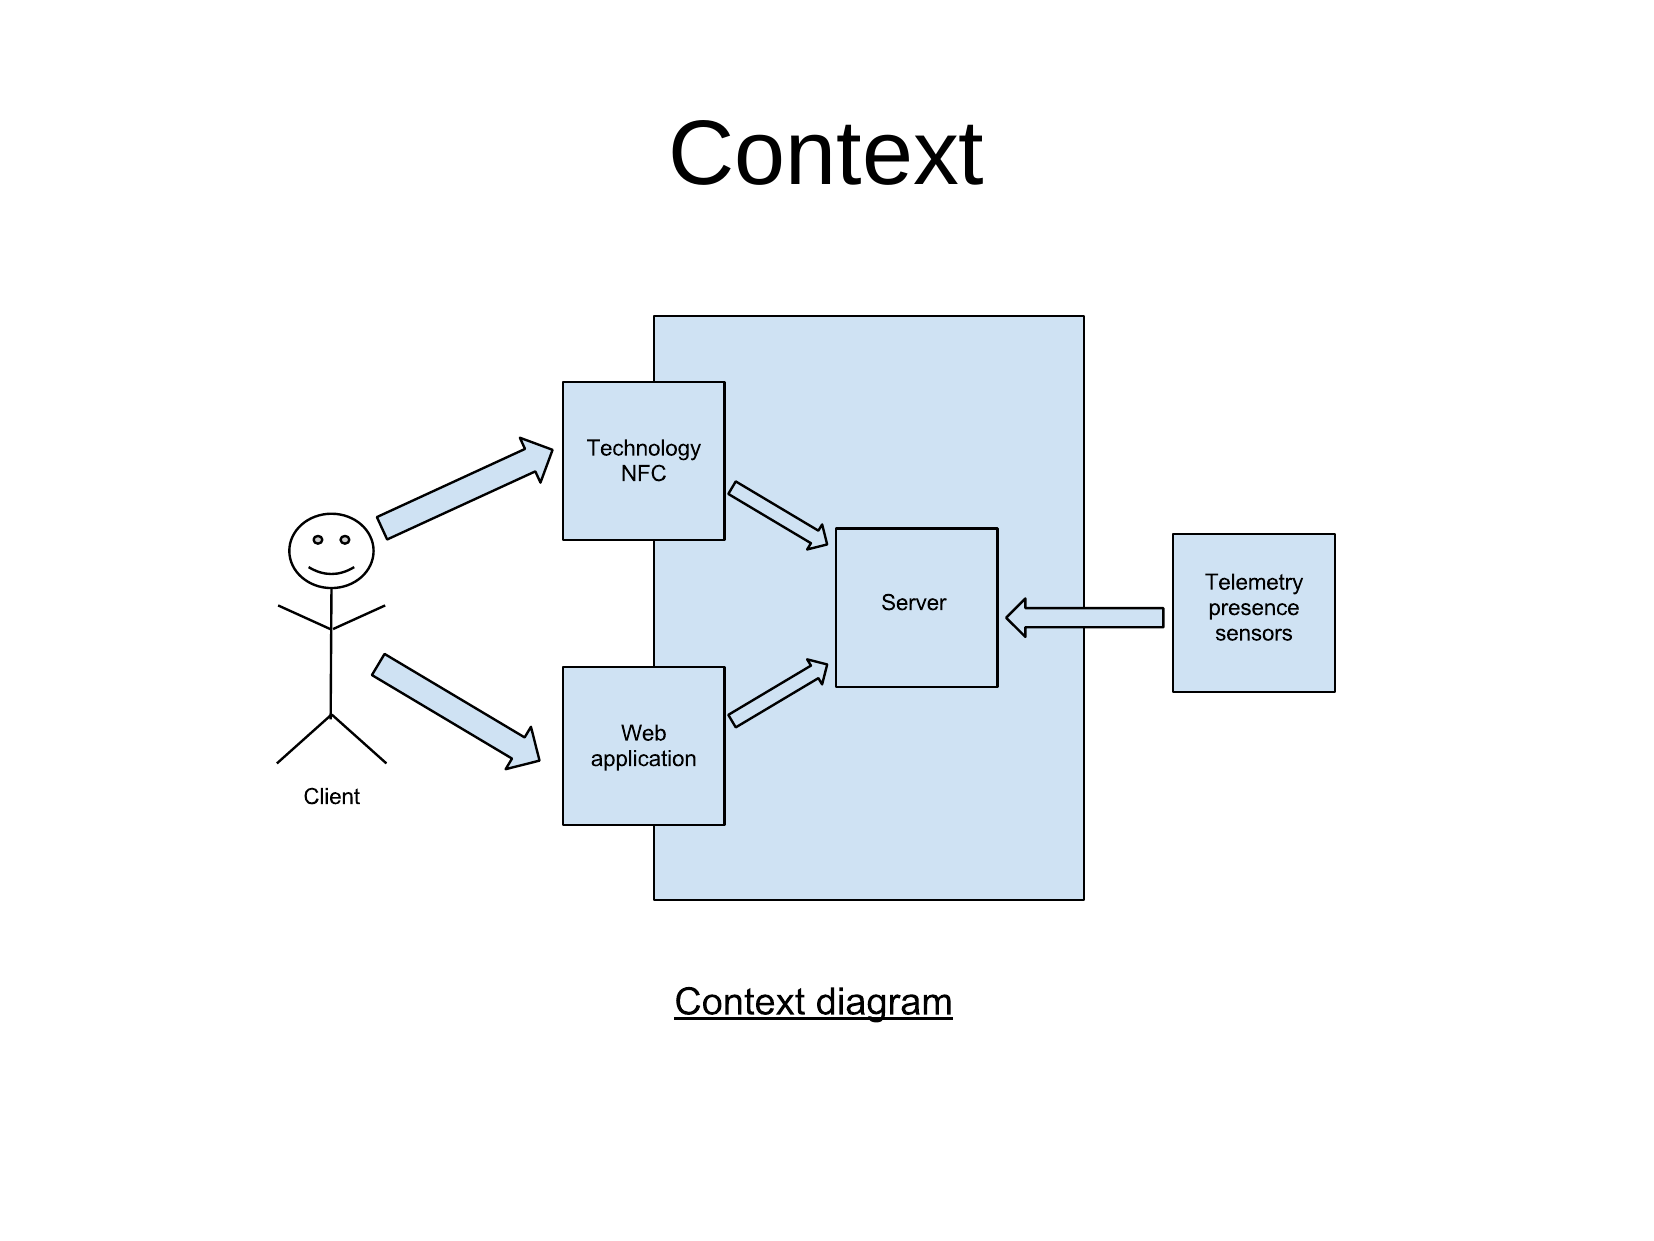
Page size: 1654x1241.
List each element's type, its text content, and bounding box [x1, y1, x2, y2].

title Context [82, 49, 1571, 257]
picture [247, 251, 1389, 1107]
